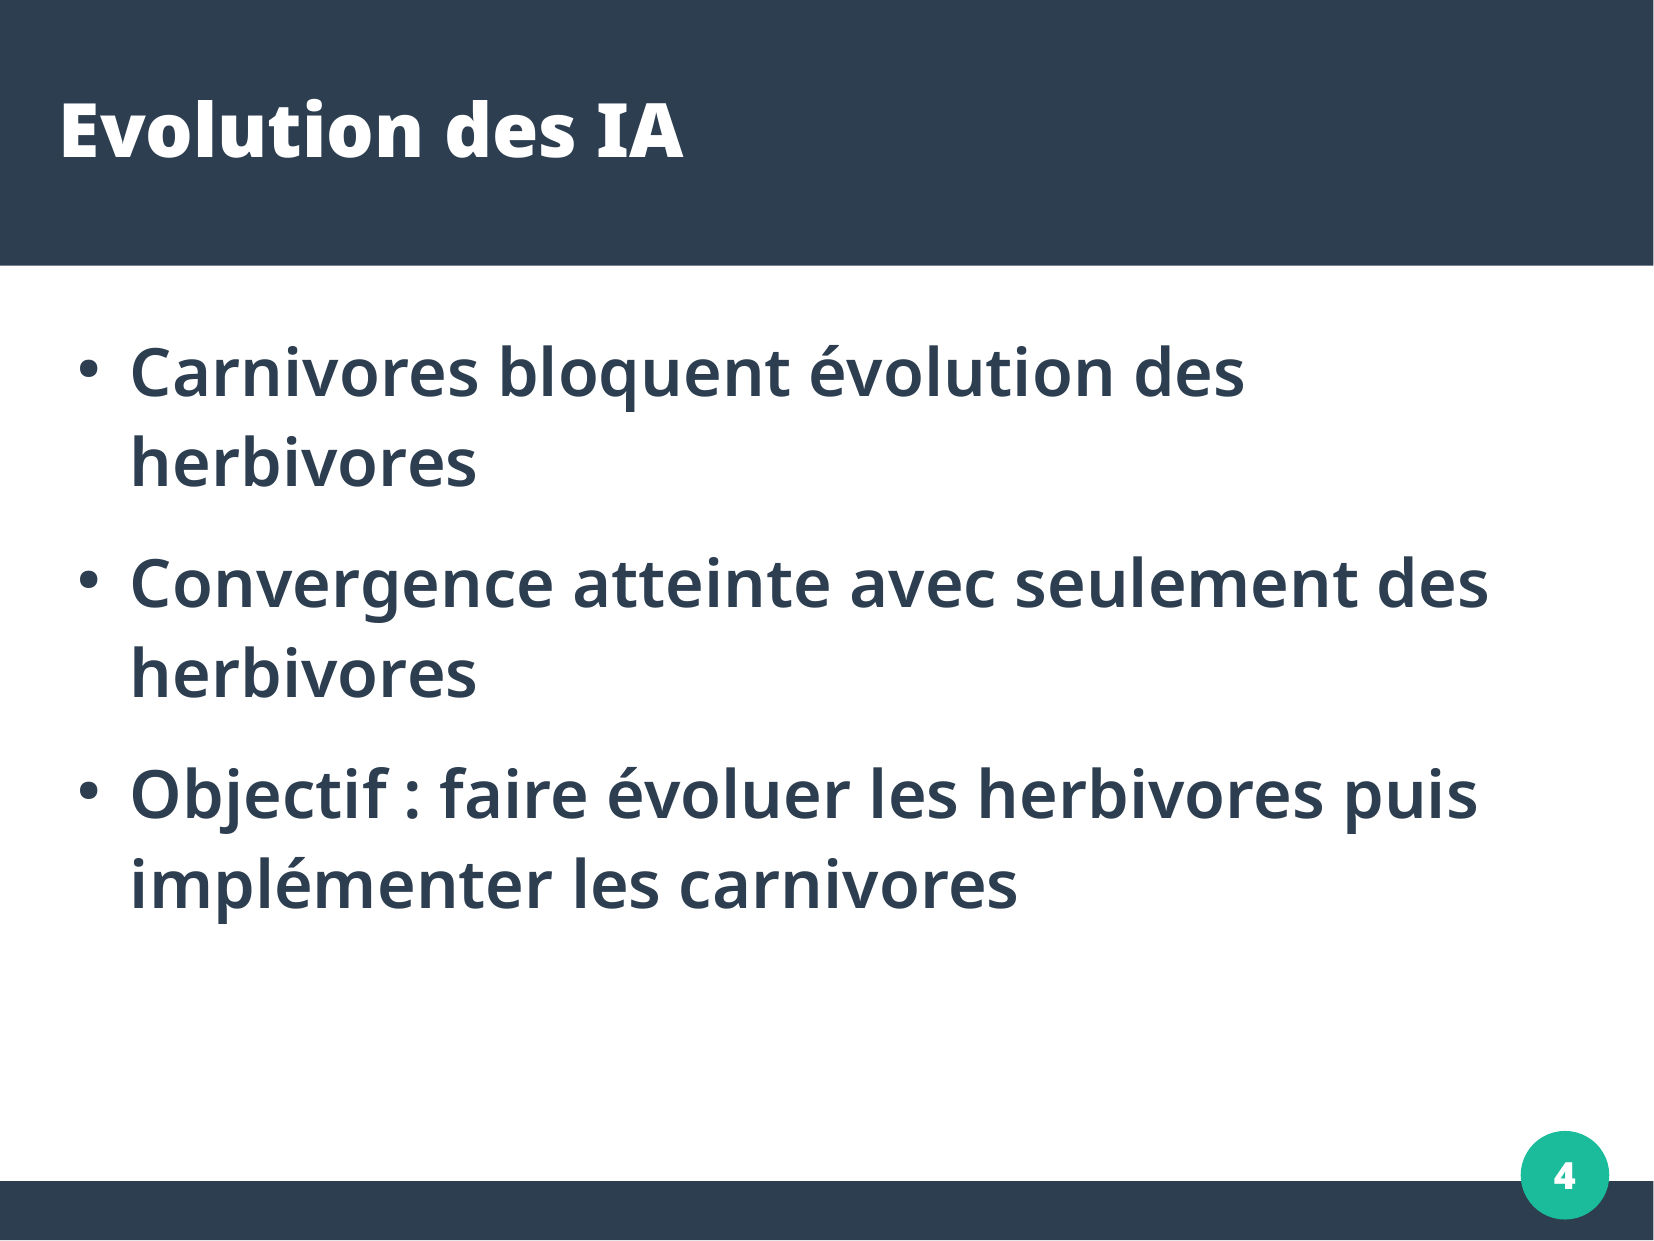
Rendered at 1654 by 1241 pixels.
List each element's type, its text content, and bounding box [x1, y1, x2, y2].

list Carnivores bloquent évolution des herbivores Convergence atteinte avec seulement des herbivores Objectif : faire évoluer les herbivores puis implémenter les carnivores [59, 324, 1595, 1152]
title Evolution des IA [59, 49, 1595, 207]
